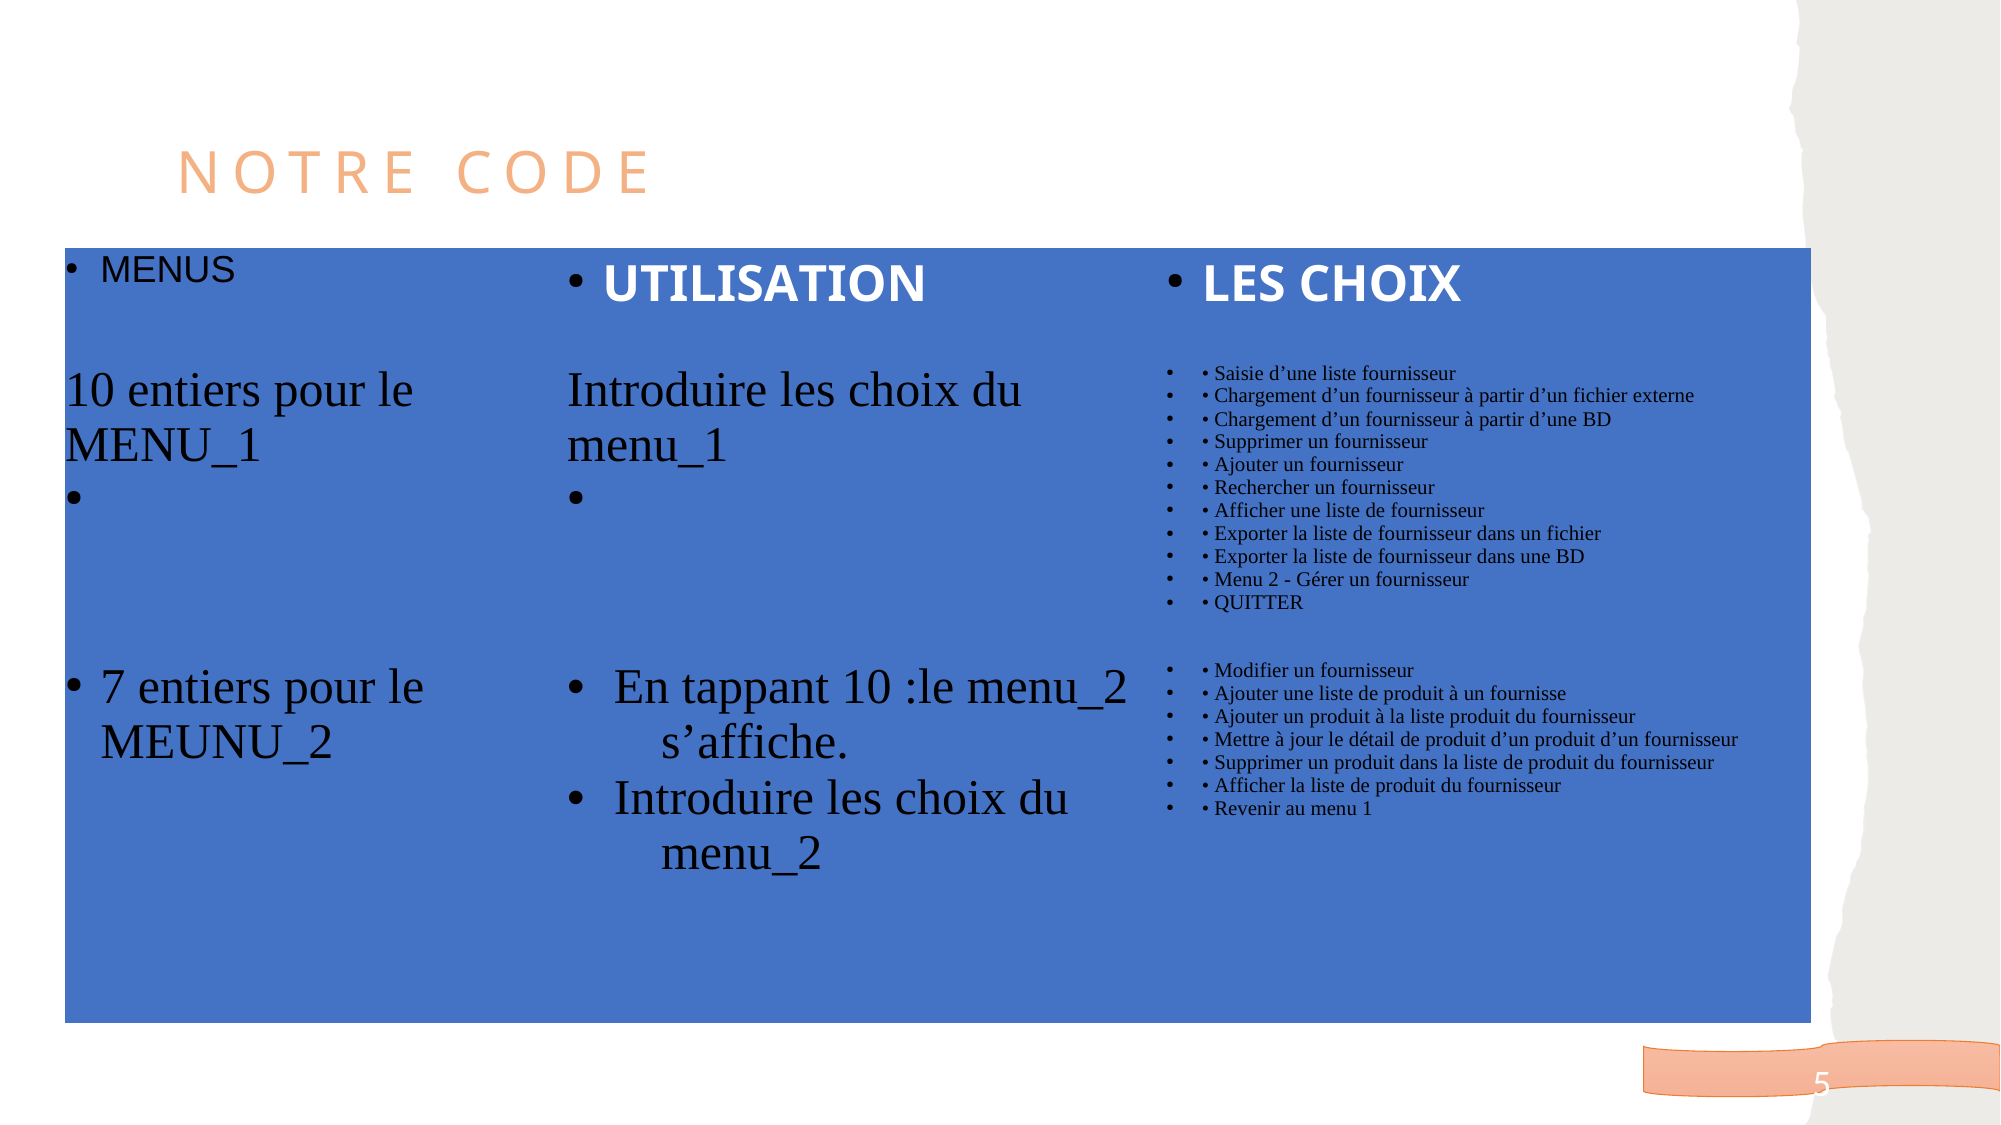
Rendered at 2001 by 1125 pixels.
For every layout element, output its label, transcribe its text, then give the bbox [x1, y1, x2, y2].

table_cell Introduire les choix du menu_1 [567, 362, 1166, 659]
table_cell 7 entiers pour le MEUNU_2 [65, 659, 567, 1023]
title NOTRE CODE [161, 101, 1771, 248]
table_cell • Saisie d’une liste fournisseur • Chargement d’un fournisseur à partir d’un fichier externe • Chargement d’un fournisseur à partir d’une BD • Supprimer un fournisseur • Ajouter un fournisseur • Rechercher un fournisseur • Afficher une liste de fournisseur • Exporter la liste de fournisseur dans un fichier • Exporter la liste de fournisseur dans une BD • Menu 2 - Gérer un fournisseur • QUITTER [1166, 362, 1811, 659]
table_cell • Modifier un fournisseur • Ajouter une liste de produit à un fournisse • Ajouter un produit à la liste produit du fournisseur • Mettre à jour le détail de produit d’un produit d’un fournisseur • Supprimer un produit dans la liste de produit du fournisseur • Afficher la liste de produit du fournisseur • Revenir au menu 1 [1166, 659, 1811, 1023]
text_box 5 [1643, 1040, 2000, 1097]
table_cell 10 entiers pour le MENU_1 [65, 362, 567, 659]
table_header LES CHOIX [1166, 248, 1811, 362]
table_cell En tappant 10 :le menu_2 s’affiche. Introduire les choix du menu_2 [567, 659, 1166, 1023]
table_header MENUS [65, 248, 567, 362]
table_header UTILISATION [567, 248, 1166, 362]
